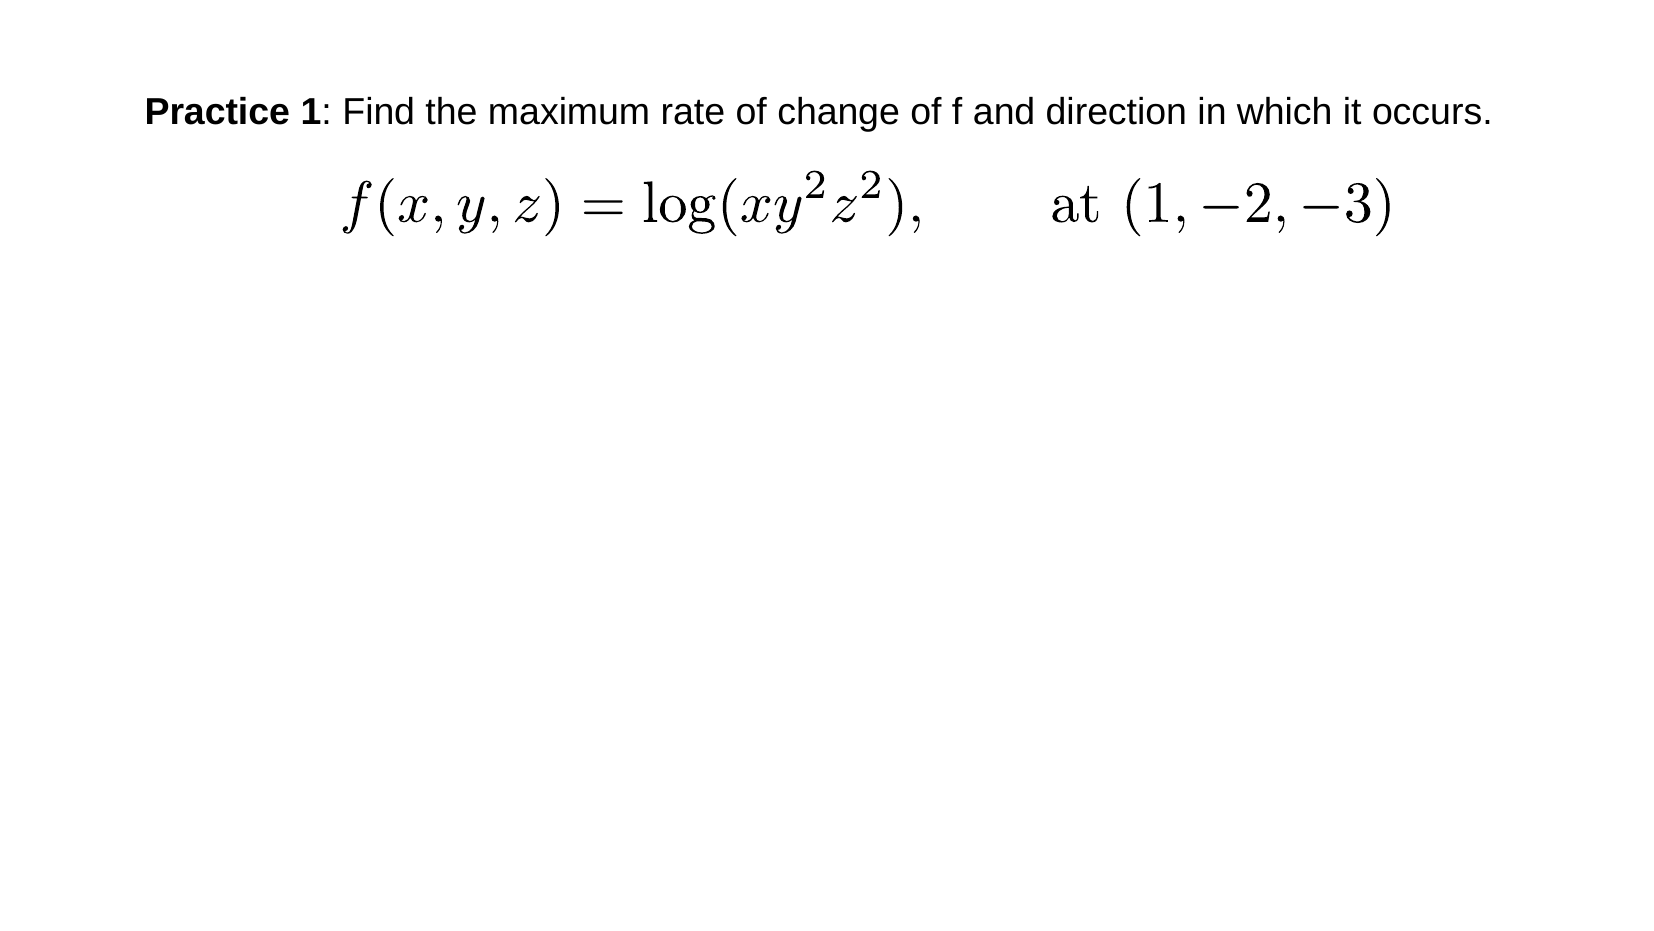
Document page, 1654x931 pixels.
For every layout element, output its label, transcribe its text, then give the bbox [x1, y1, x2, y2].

text_box [342, 170, 1390, 237]
text_box Practice 1: Find the maximum rate of change of f and direction in which it occurs. [129, 82, 1560, 224]
